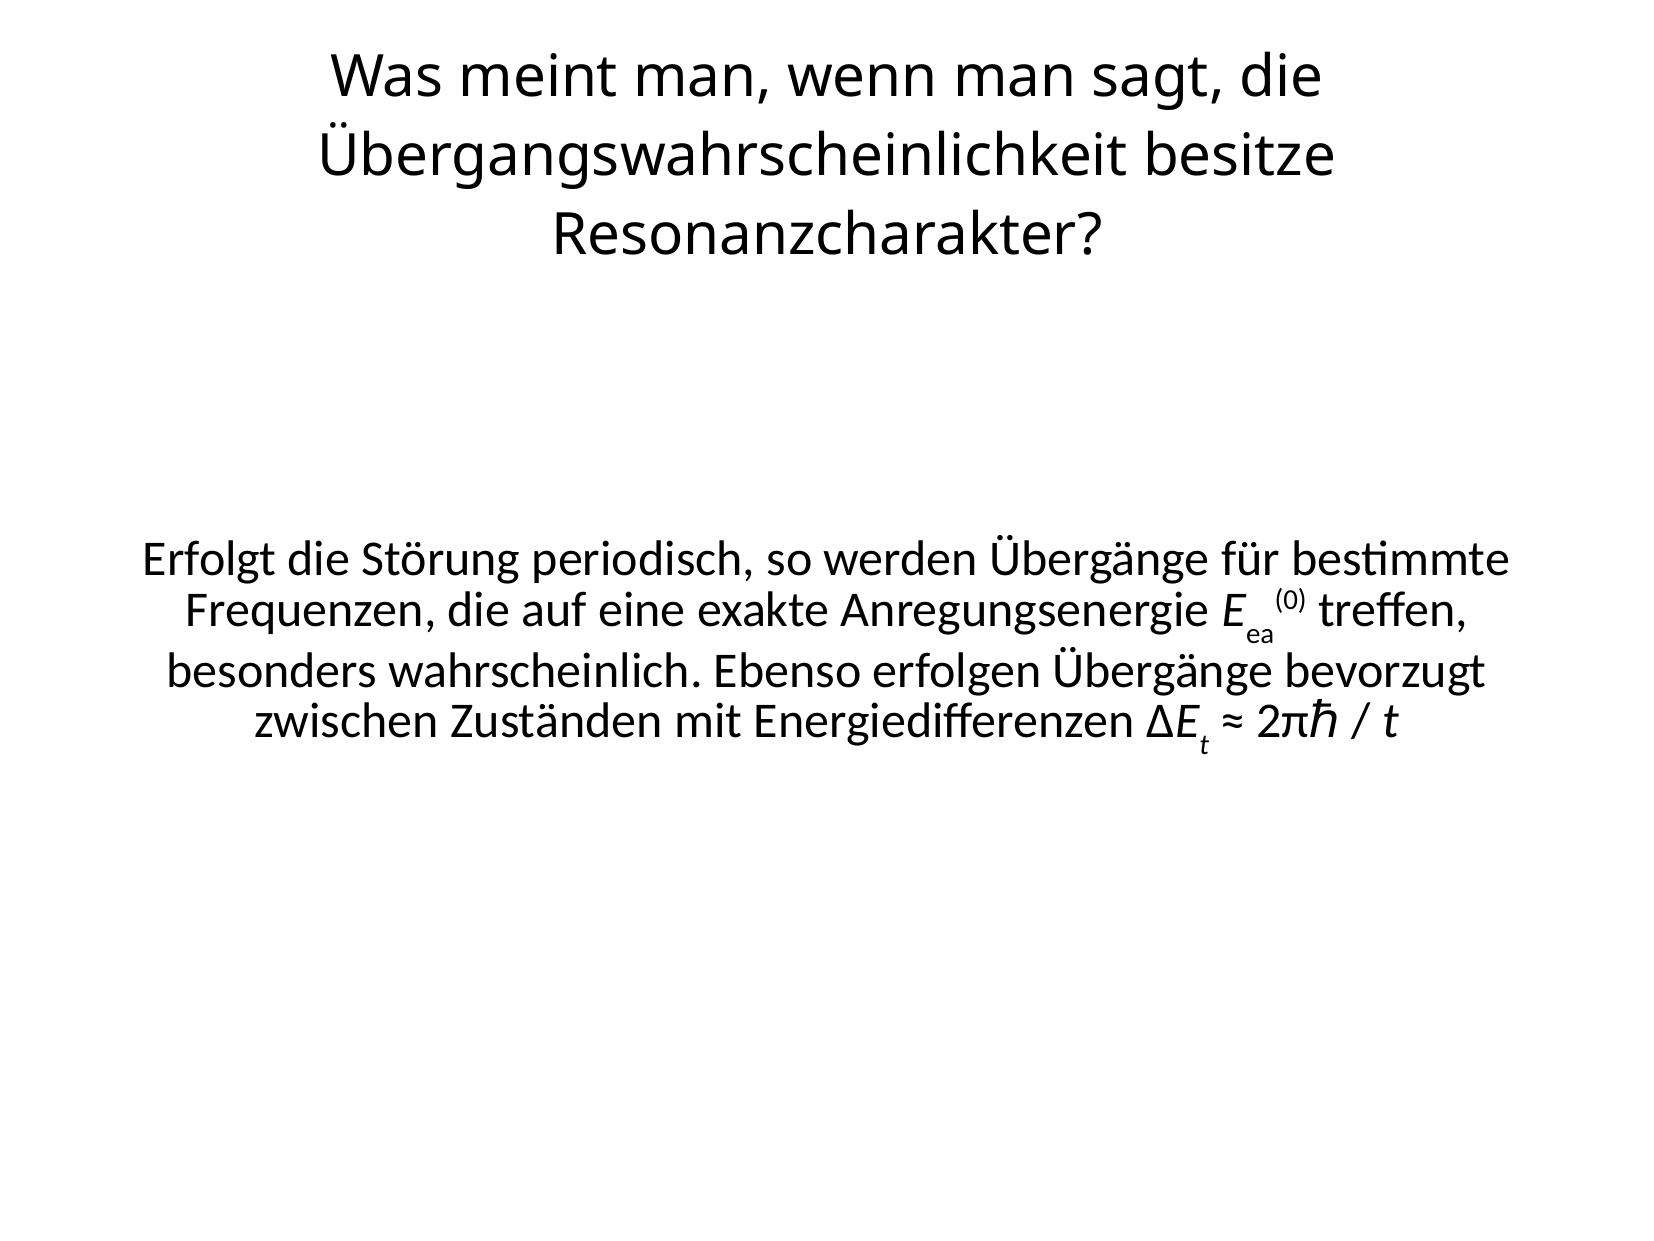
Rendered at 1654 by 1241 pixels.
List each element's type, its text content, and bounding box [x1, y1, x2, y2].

title Was meint man, wenn man sagt, die Übergangswahrscheinlichkeit besitze Resonanzcharakter? [82, 49, 1571, 257]
subtitle Erfolgt die Störung periodisch, so werden Übergänge für bestimmte Frequenzen, die auf eine exakte Anregungsenergie Eea(0) treffen, besonders wahrscheinlich. Ebenso erfolgen Übergänge bevorzugt zwischen Zuständen mit Energiedifferenzen ΔEt ≈ 2πℏ / t [82, 290, 1571, 1010]
